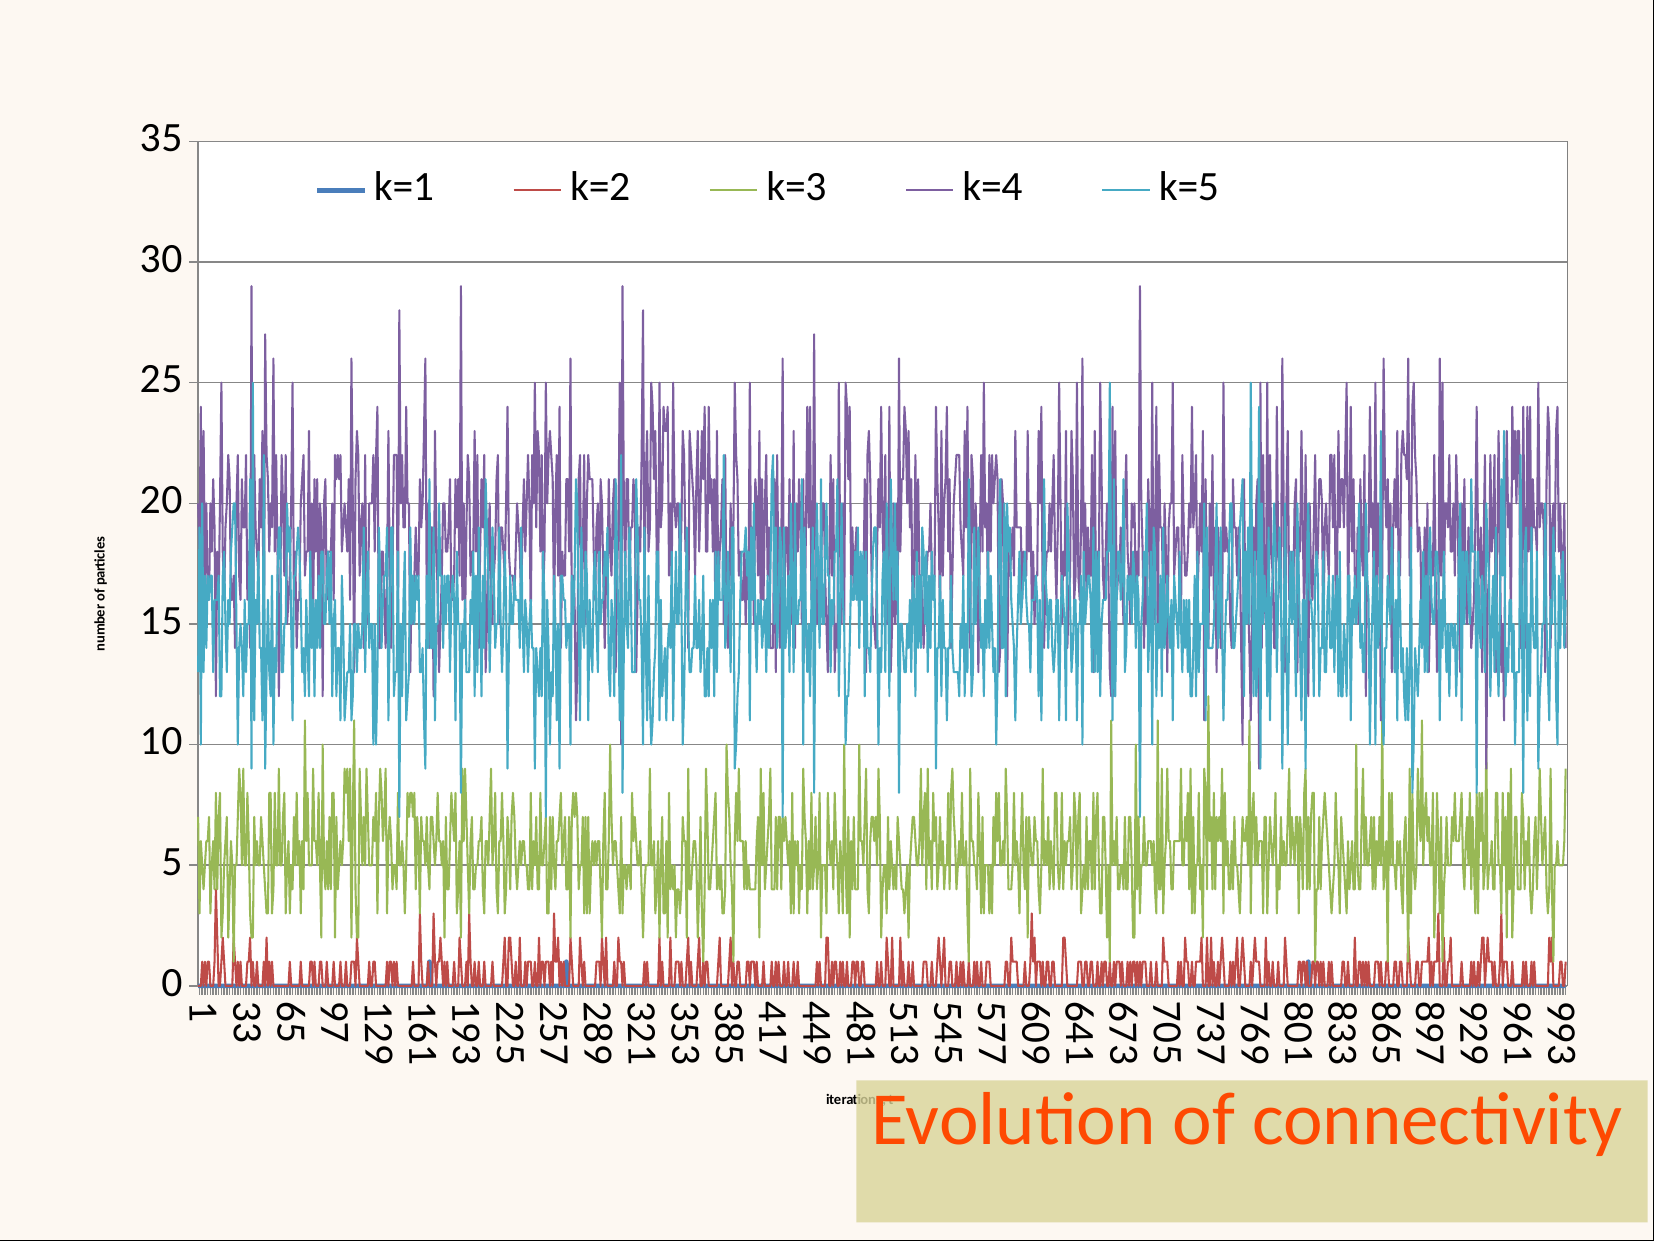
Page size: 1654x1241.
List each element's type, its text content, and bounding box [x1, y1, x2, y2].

text_box Evolution of connectivity [856, 1080, 1648, 1223]
chart [89, 54, 1596, 1159]
text_box [0, 0, 1654, 1241]
